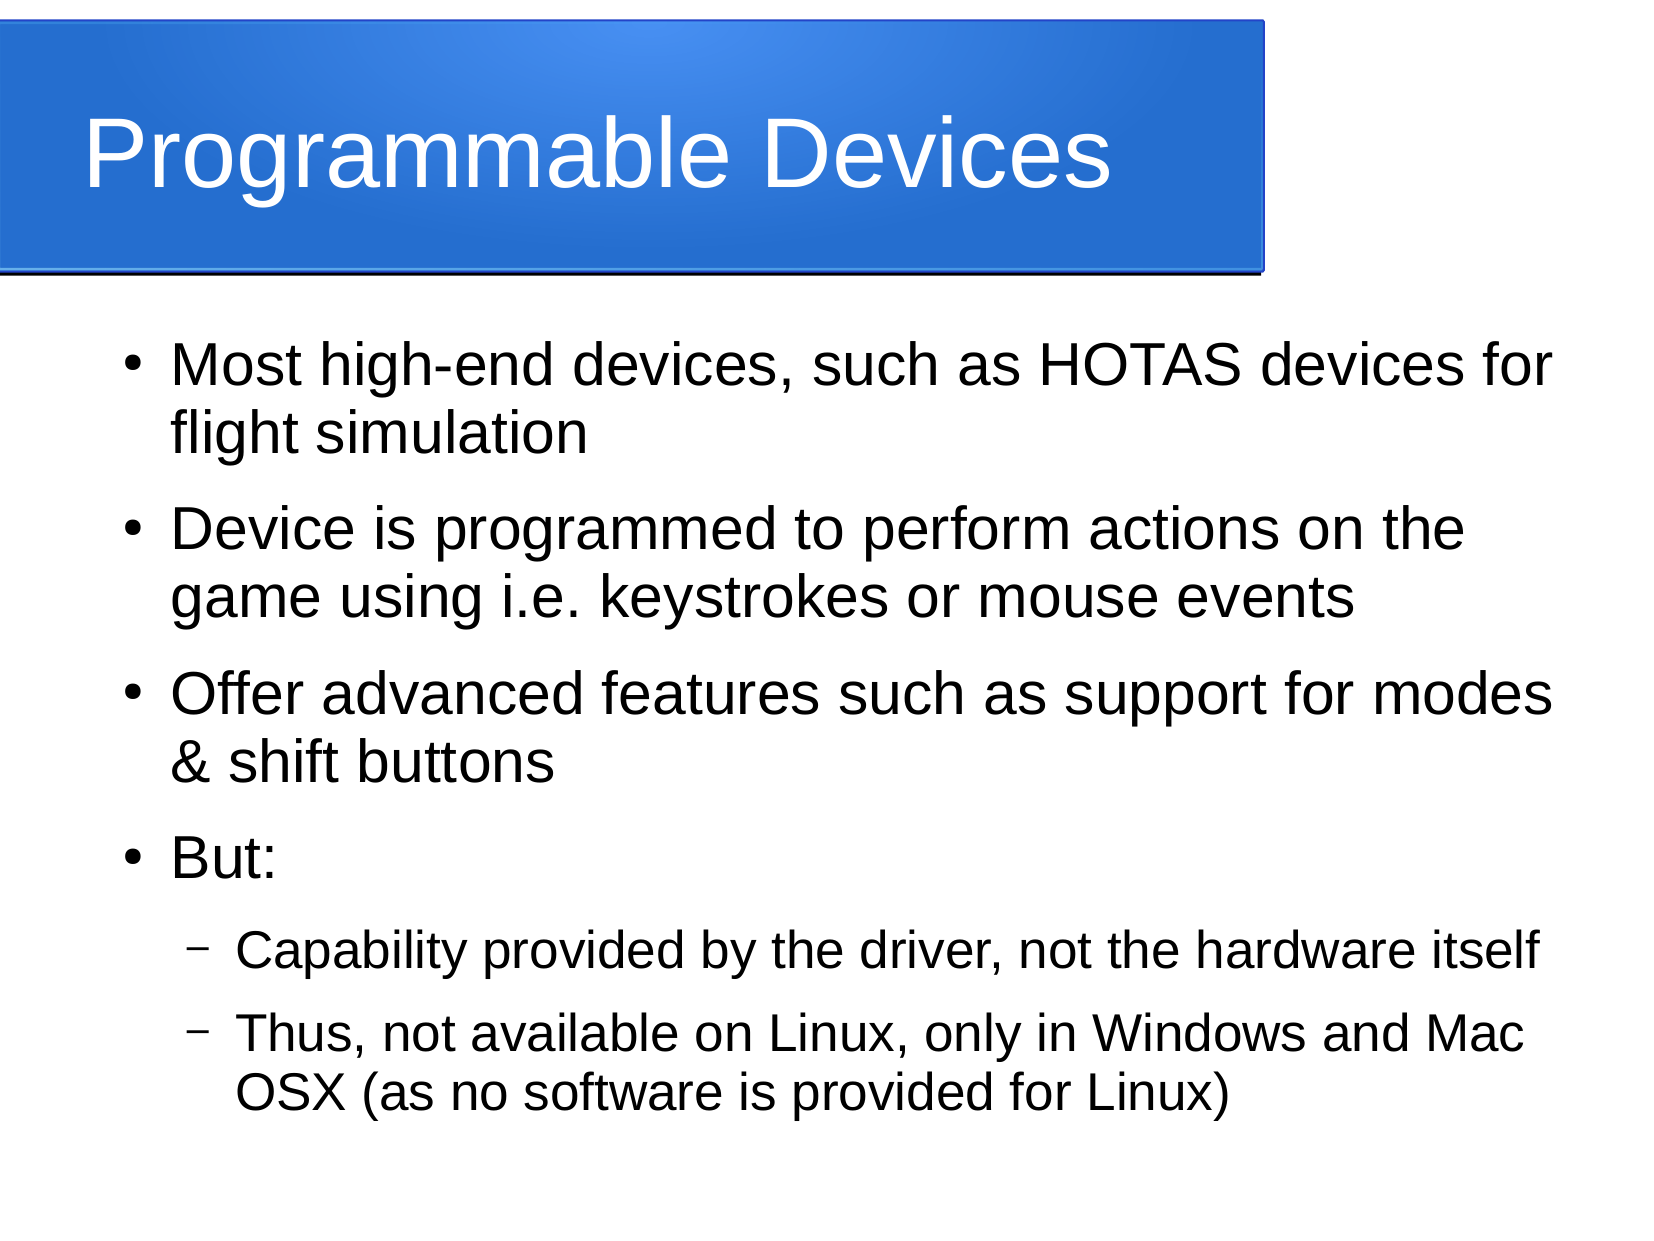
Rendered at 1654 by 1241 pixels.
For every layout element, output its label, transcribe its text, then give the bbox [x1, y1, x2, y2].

list Most high-end devices, such as HOTAS devices for flight simulation Device is programmed to perform actions on the game using i.e. keystrokes or mouse events Offer advanced features such as support for modes & shift buttons But: Capability provided by the driver, not the hardware itself Thus, not available on Linux, only in Windows and Mac OSX (as no software is provided for Linux) [106, 330, 1562, 1170]
title Programmable Devices [82, 49, 1250, 257]
